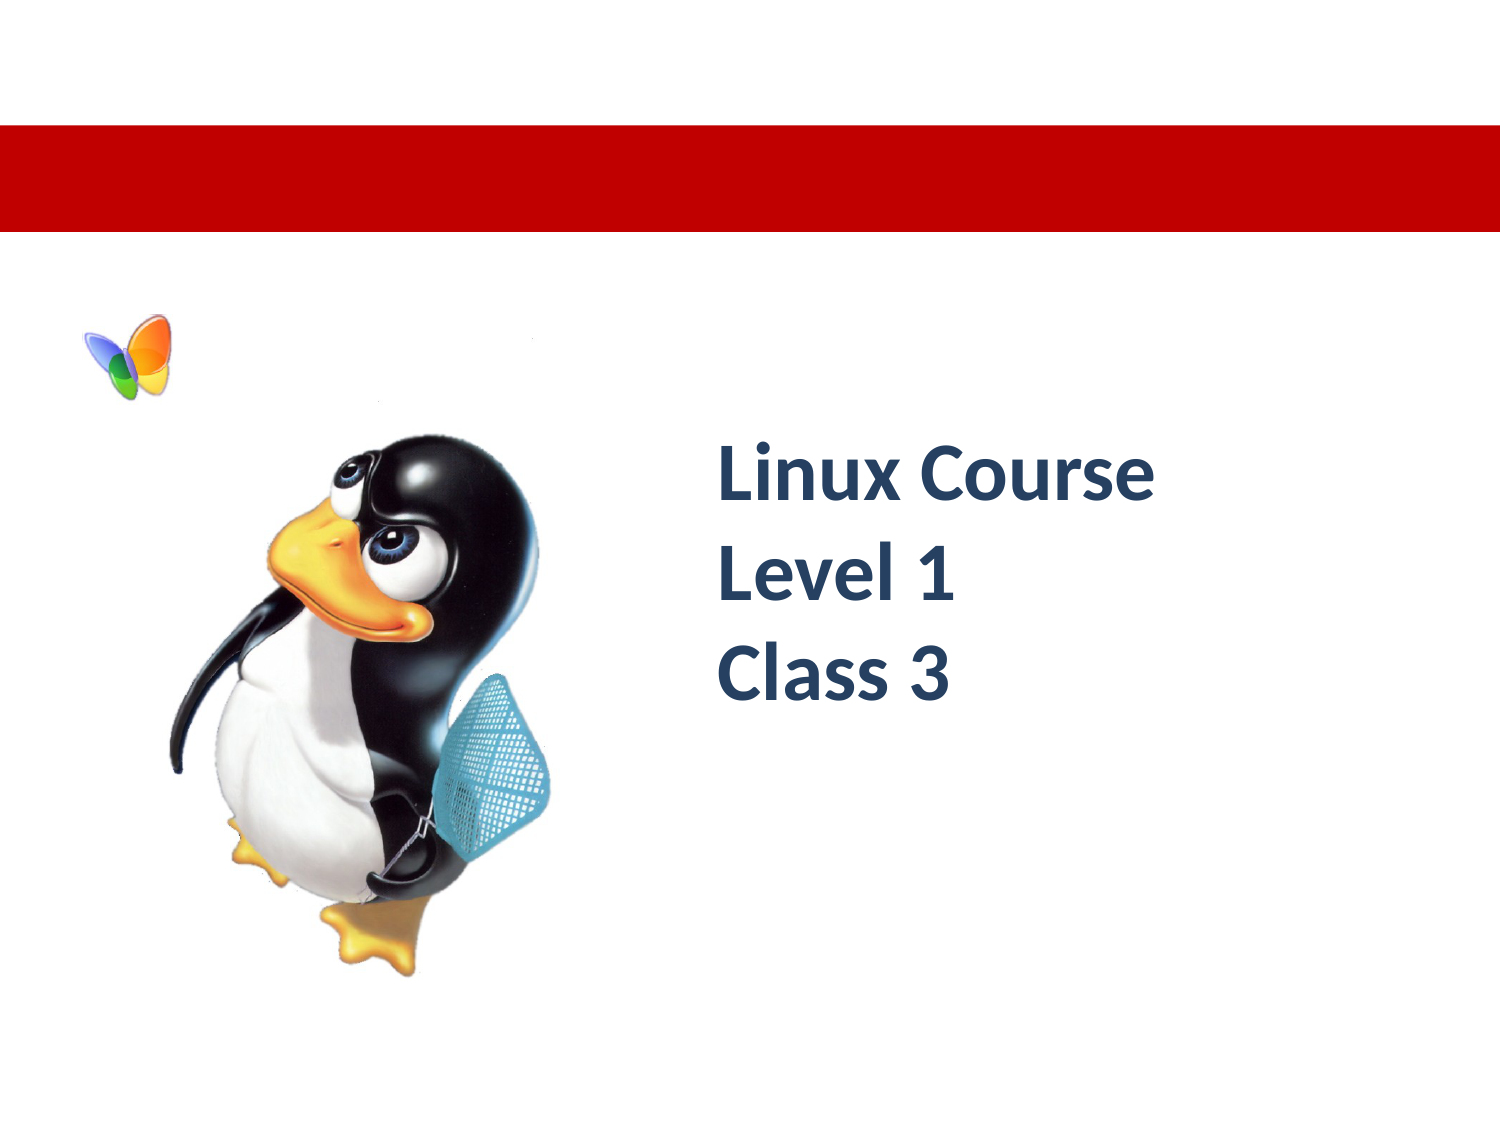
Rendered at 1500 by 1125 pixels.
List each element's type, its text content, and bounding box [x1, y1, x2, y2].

picture [82, 314, 586, 981]
text_box Linux Course Level 1 Class 3 [703, 409, 1394, 875]
text_box [0, 125, 1500, 232]
